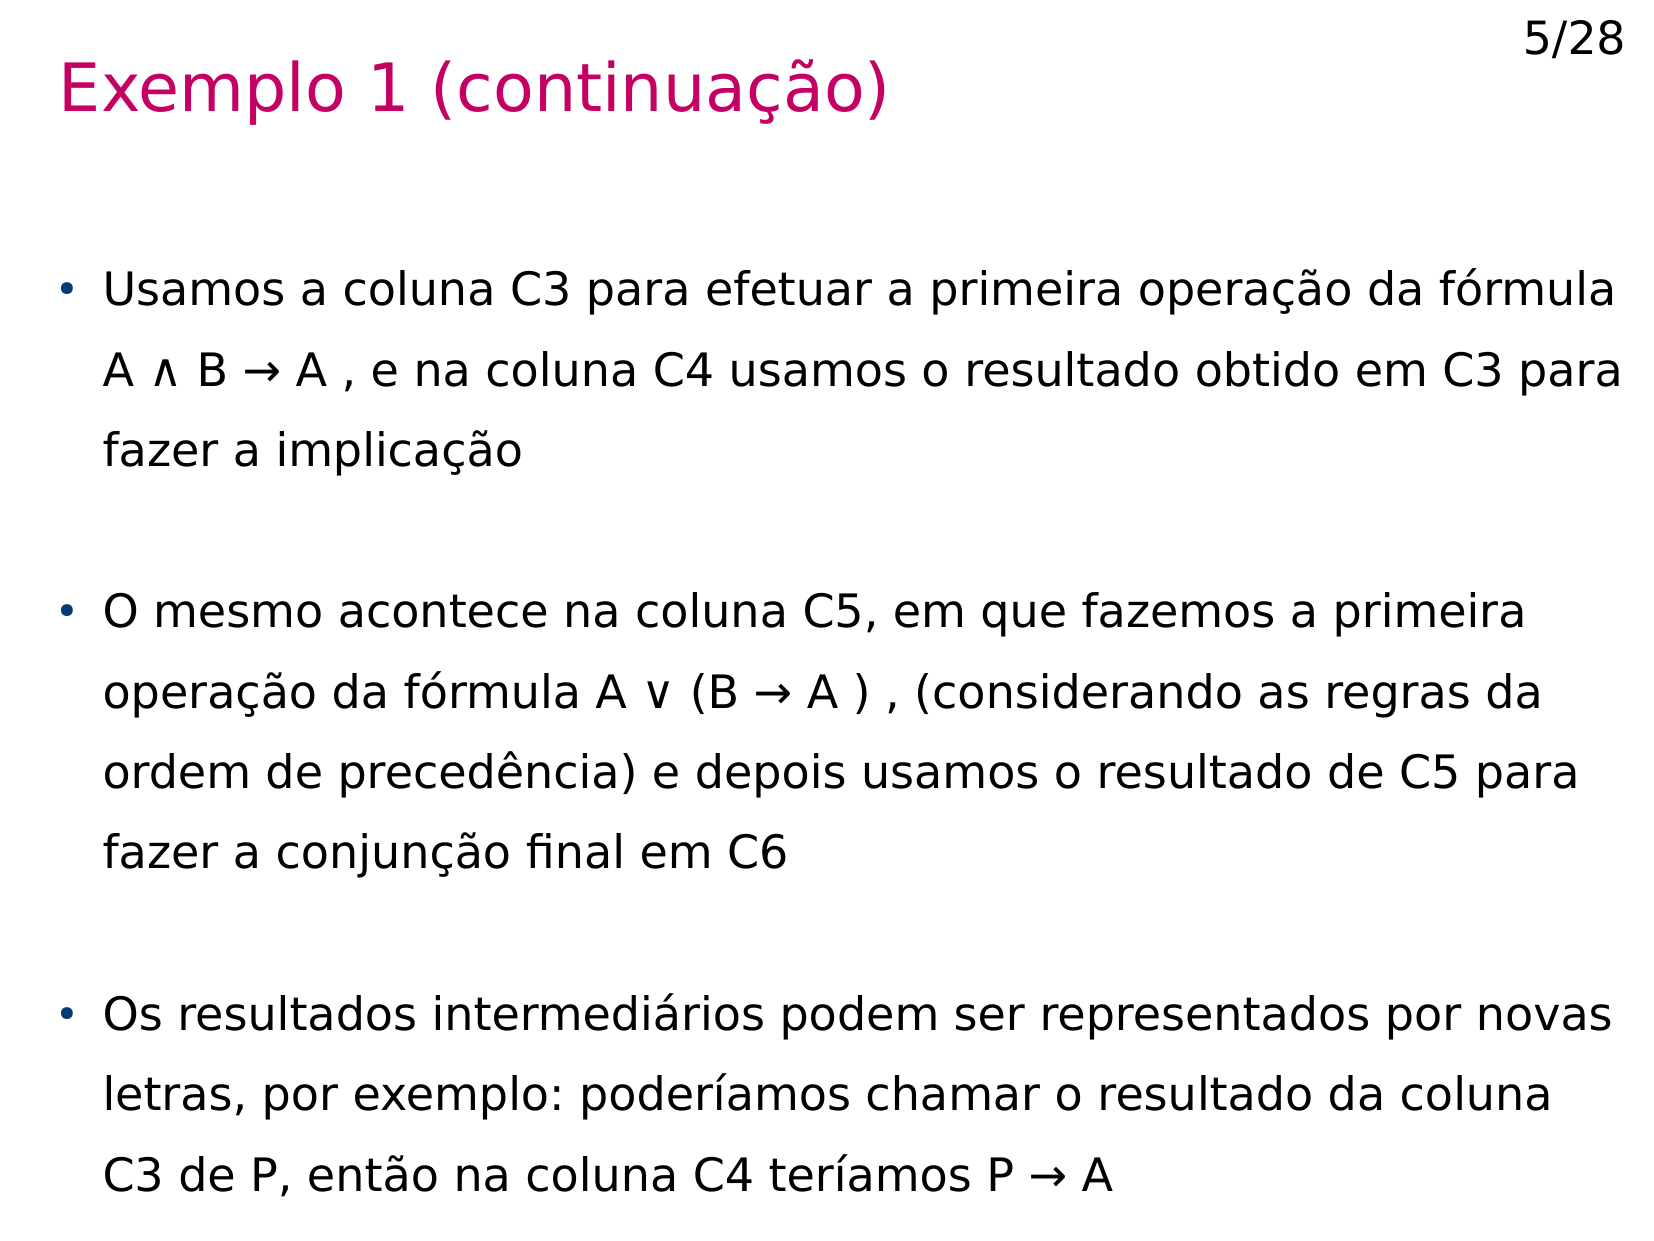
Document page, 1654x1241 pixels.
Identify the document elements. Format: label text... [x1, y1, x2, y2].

list Usamos a coluna C3 para efetuar a primeira operação da fórmula A ∧ B → A , e na coluna C4 usamos o resultado obtido em C3 para fazer a implicação O mesmo acontece na coluna C5, em que fazemos a primeira operação da fórmula A ∨ (B → A ) , (considerando as regras da ordem de precedência) e depois usamos o resultado de C5 para fazer a conjunção final em C6 Os resultados intermediários podem ser representados por novas letras, por exemplo: poderíamos chamar o resultado da coluna C3 de P, então na coluna C4 teríamos P → A [59, 236, 1625, 1211]
title Exemplo 1 (continuação) [59, 29, 1625, 148]
